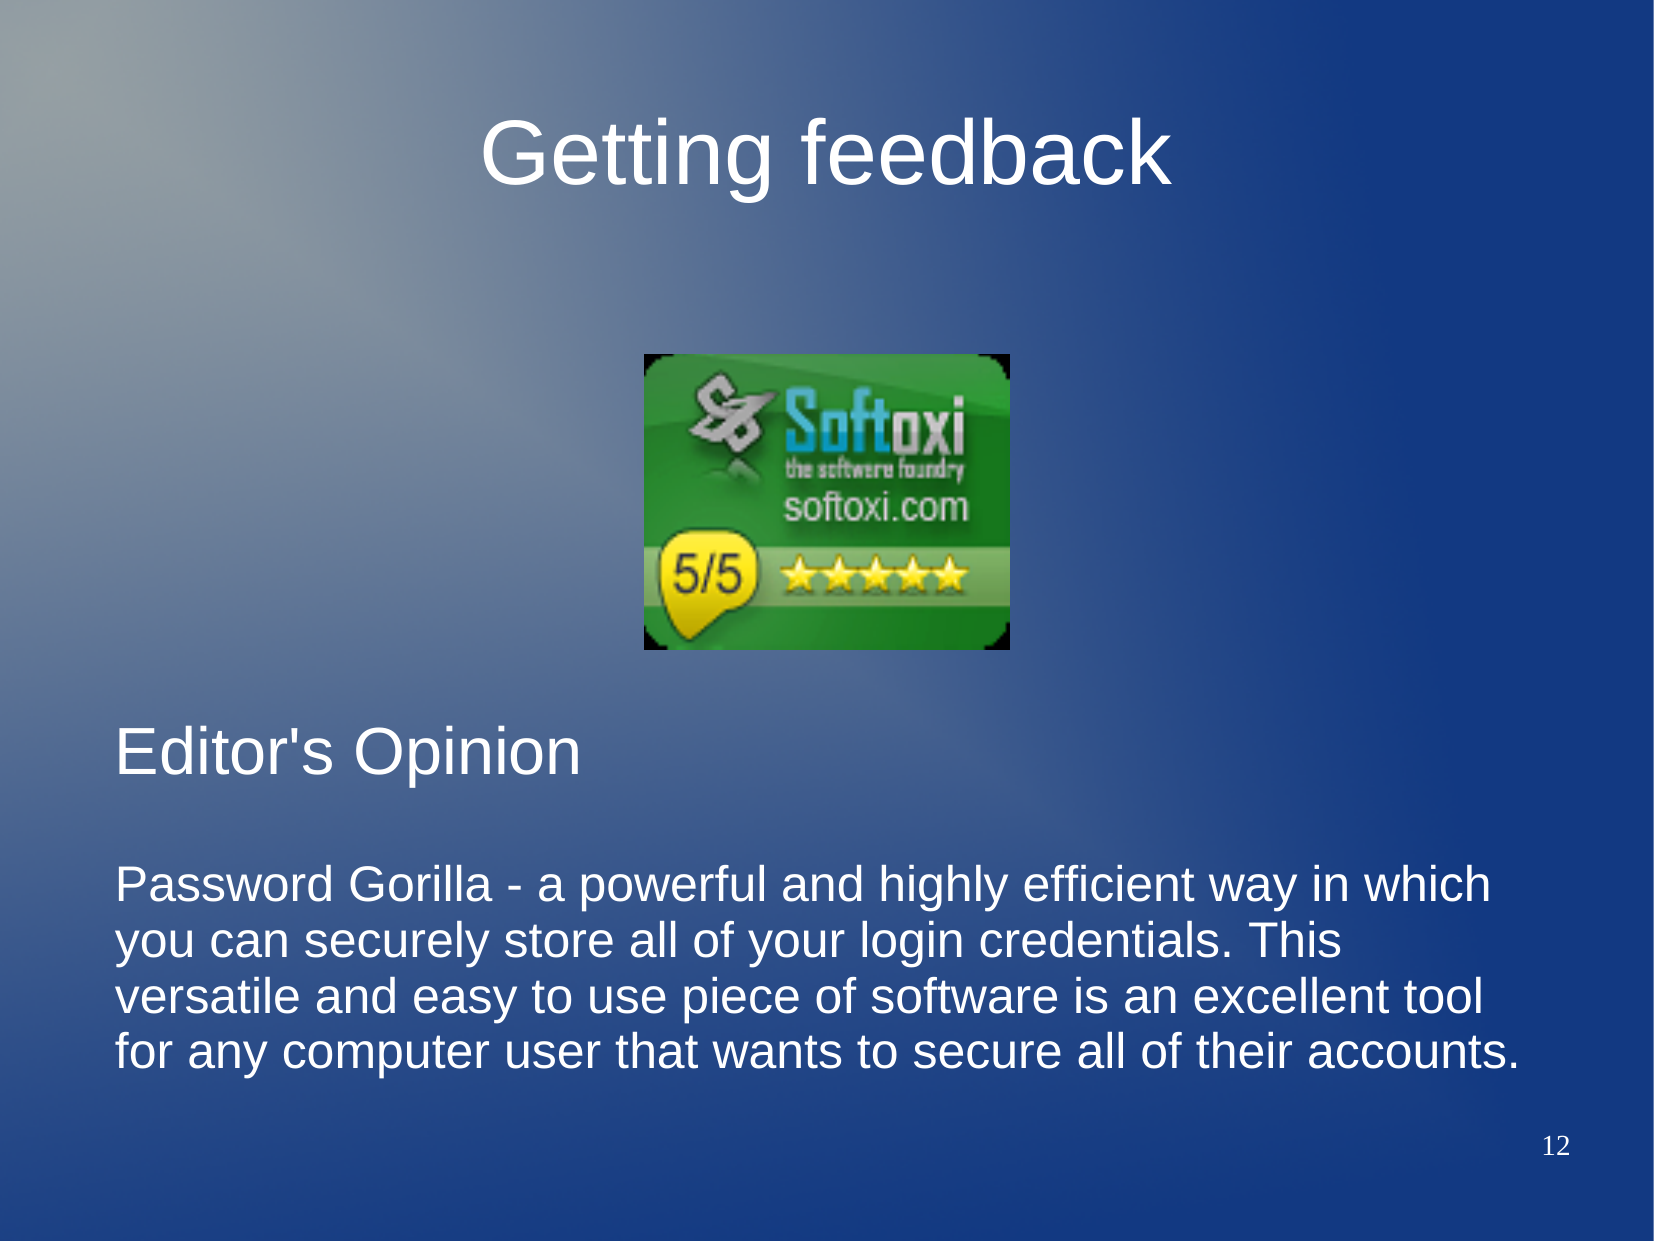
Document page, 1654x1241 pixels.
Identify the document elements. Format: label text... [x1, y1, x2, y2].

list Password Gorilla - a powerful and highly efficient way in which you can securely store all of your login credentials. This versatile and easy to use piece of software is an excellent tool for any computer user that wants to secure all of their accounts. [44, 856, 1533, 1118]
list Editor's Opinion [44, 714, 1533, 790]
title Getting feedback [82, 49, 1571, 257]
picture [0, 0, 1654, 1241]
